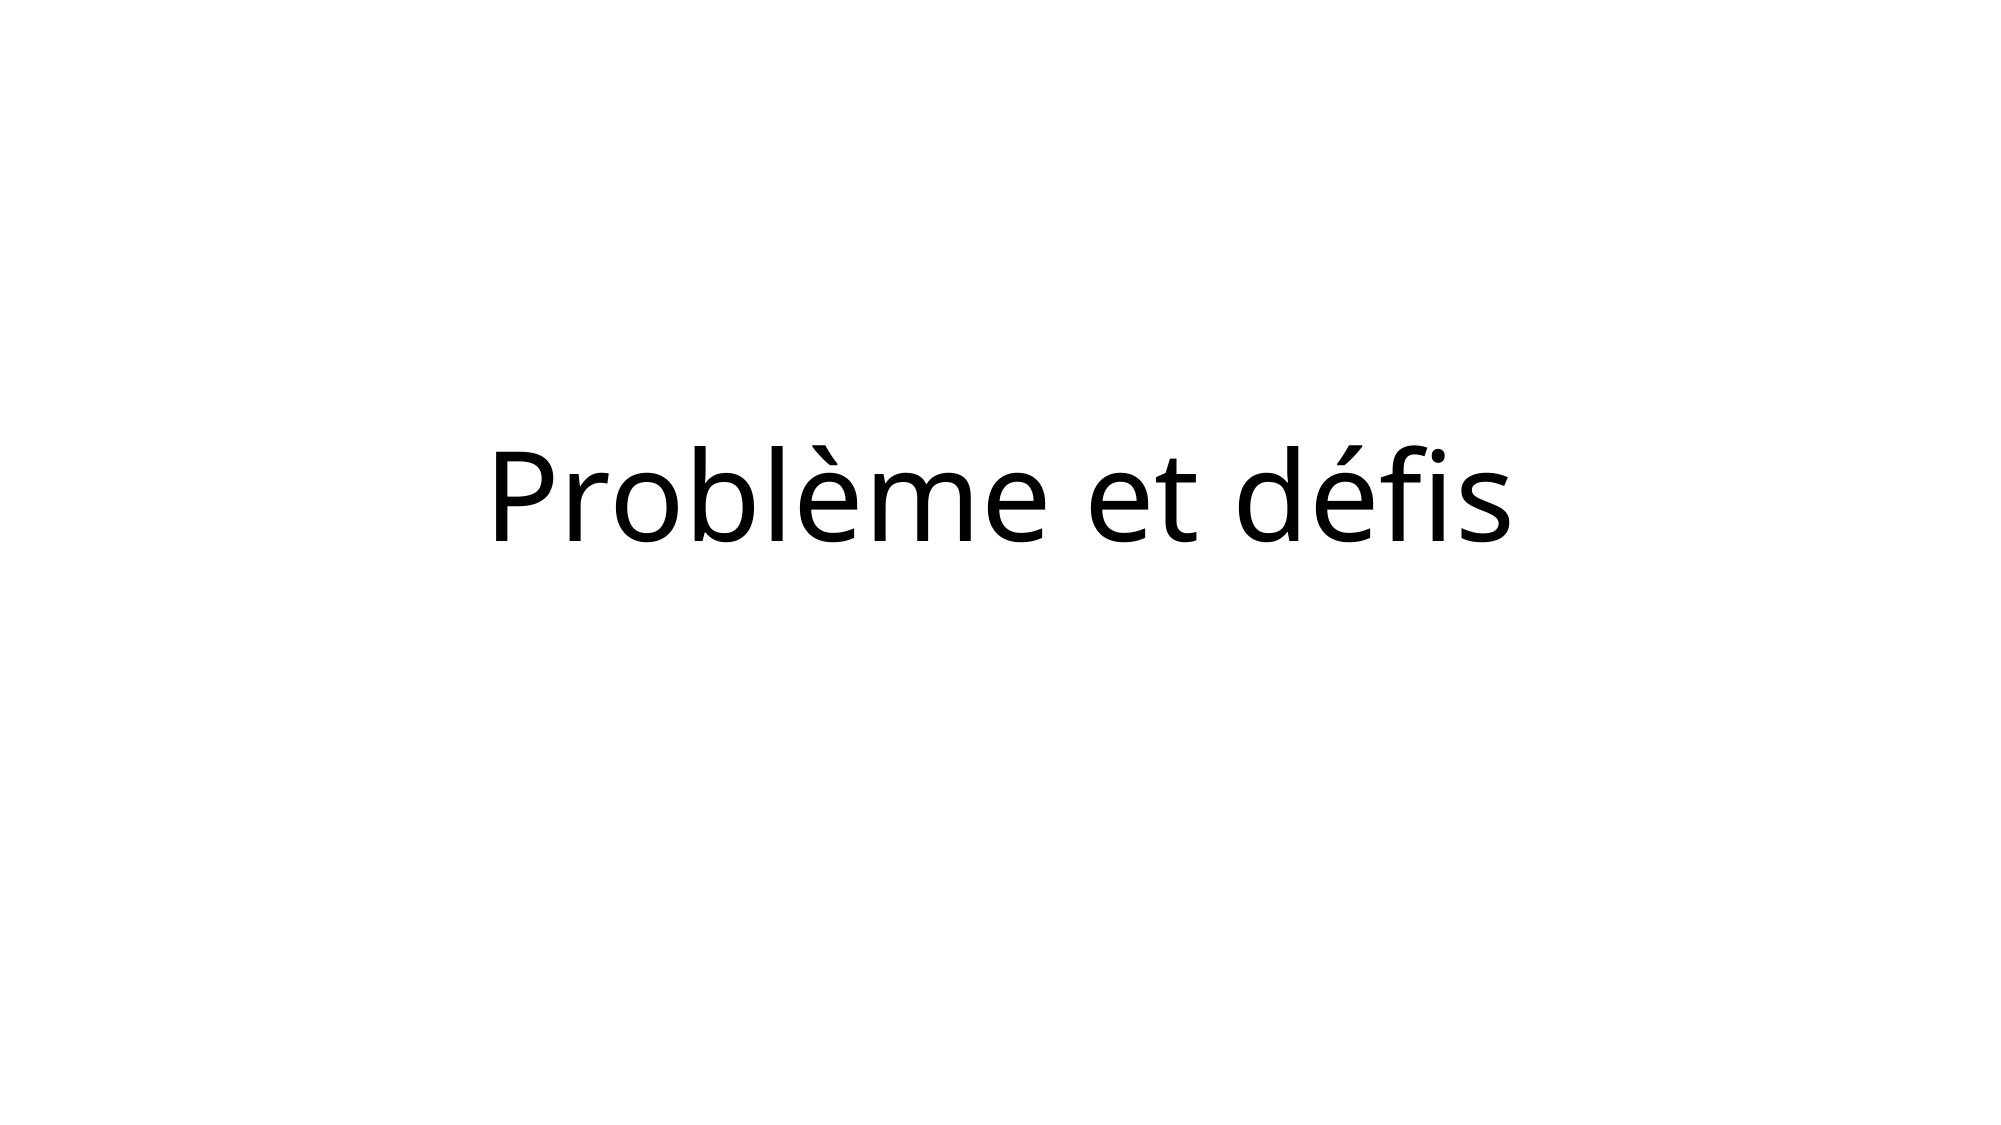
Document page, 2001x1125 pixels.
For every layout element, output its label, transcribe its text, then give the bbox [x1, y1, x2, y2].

title Problème et défis [249, 184, 1750, 576]
